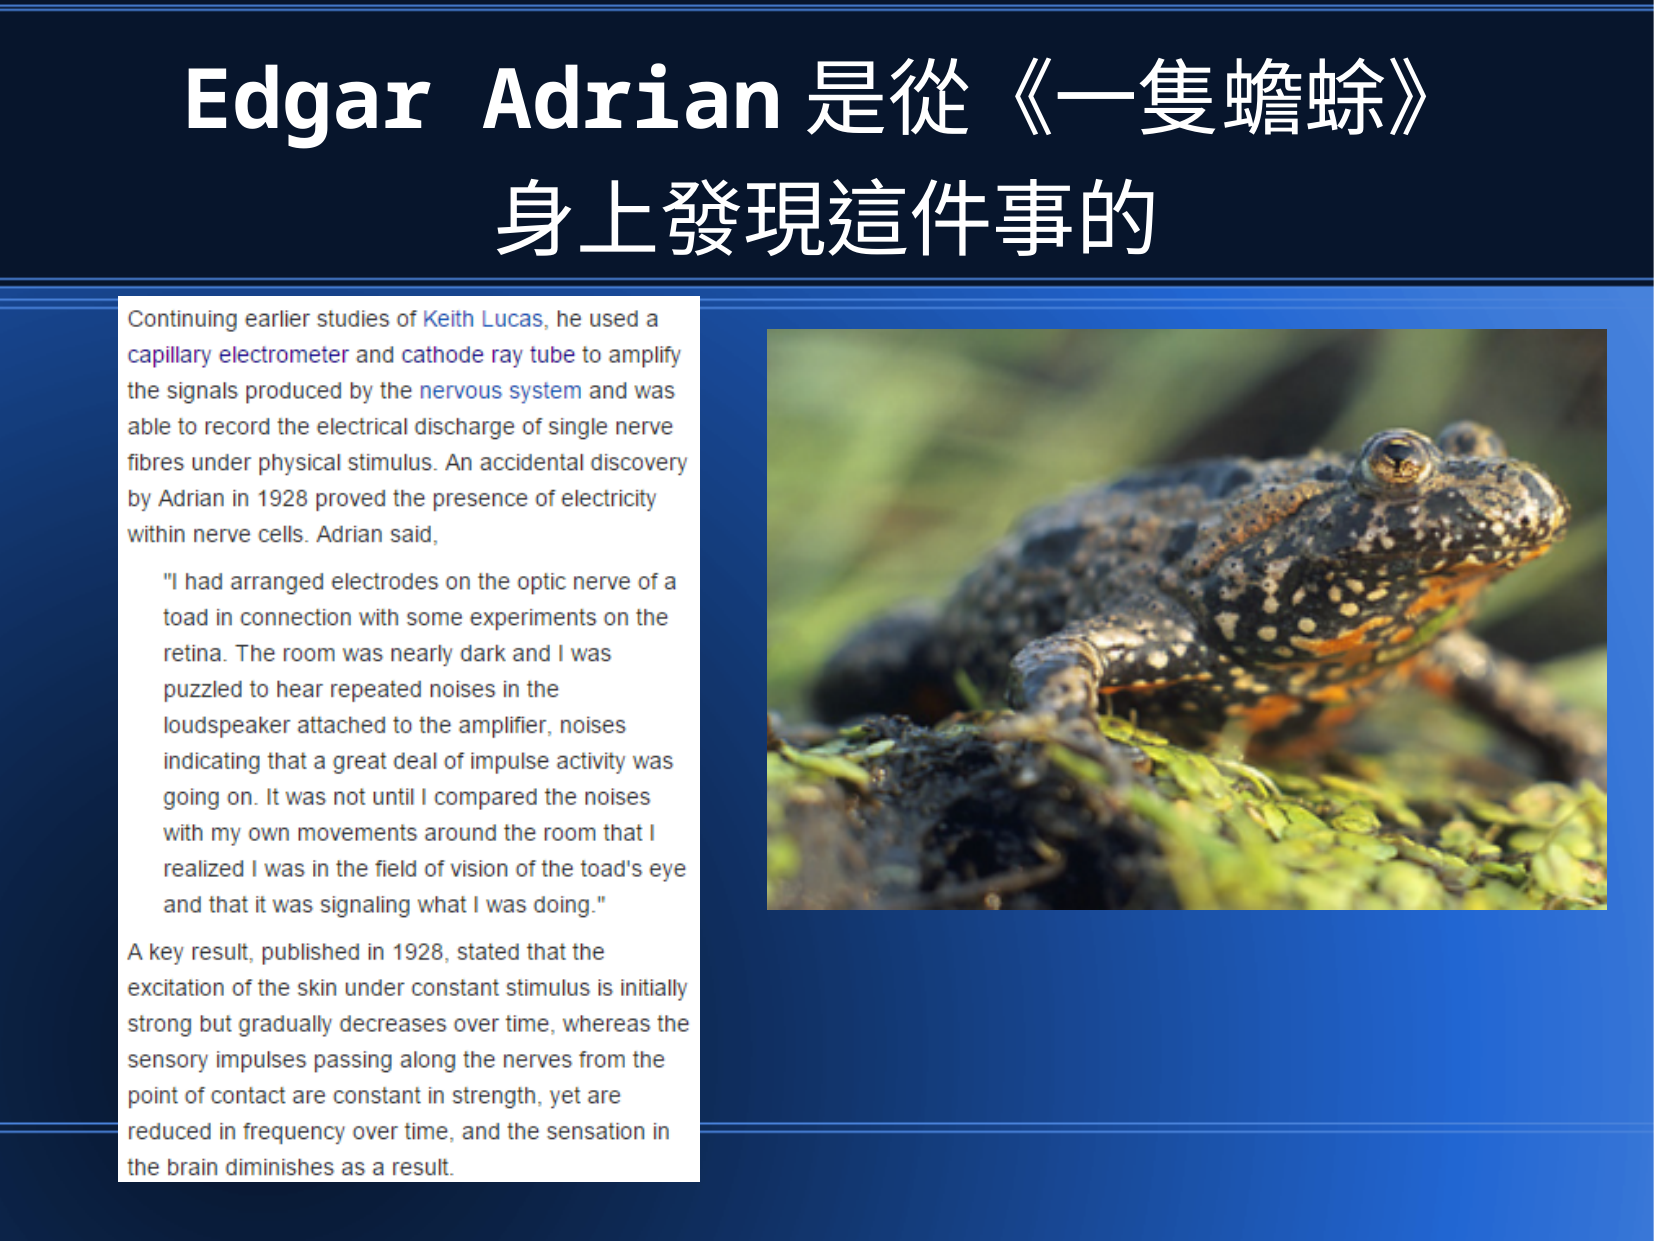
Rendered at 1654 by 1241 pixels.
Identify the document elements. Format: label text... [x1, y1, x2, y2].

title Edgar Adrian是從《一隻蟾蜍》 身上發現這件事的 [82, 49, 1571, 257]
picture [0, 0, 1654, 1241]
